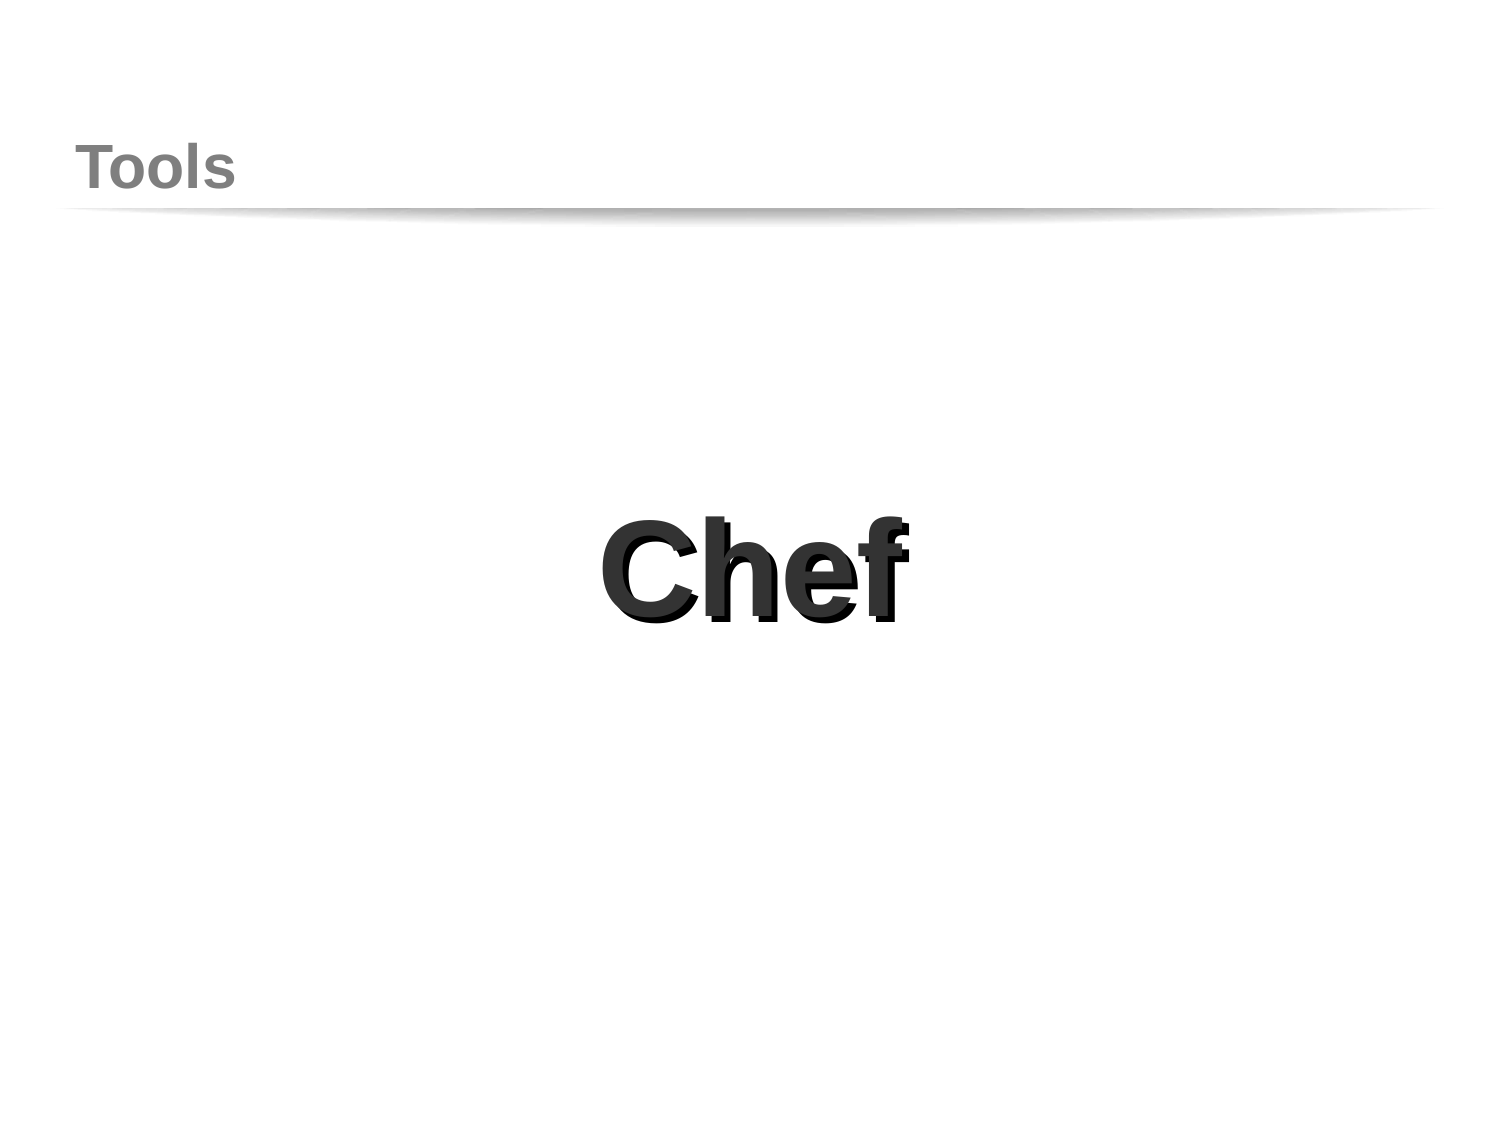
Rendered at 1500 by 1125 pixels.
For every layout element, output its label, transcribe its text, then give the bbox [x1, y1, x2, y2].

text_box Chef [75, 479, 1426, 646]
title Tools [75, 71, 1426, 203]
